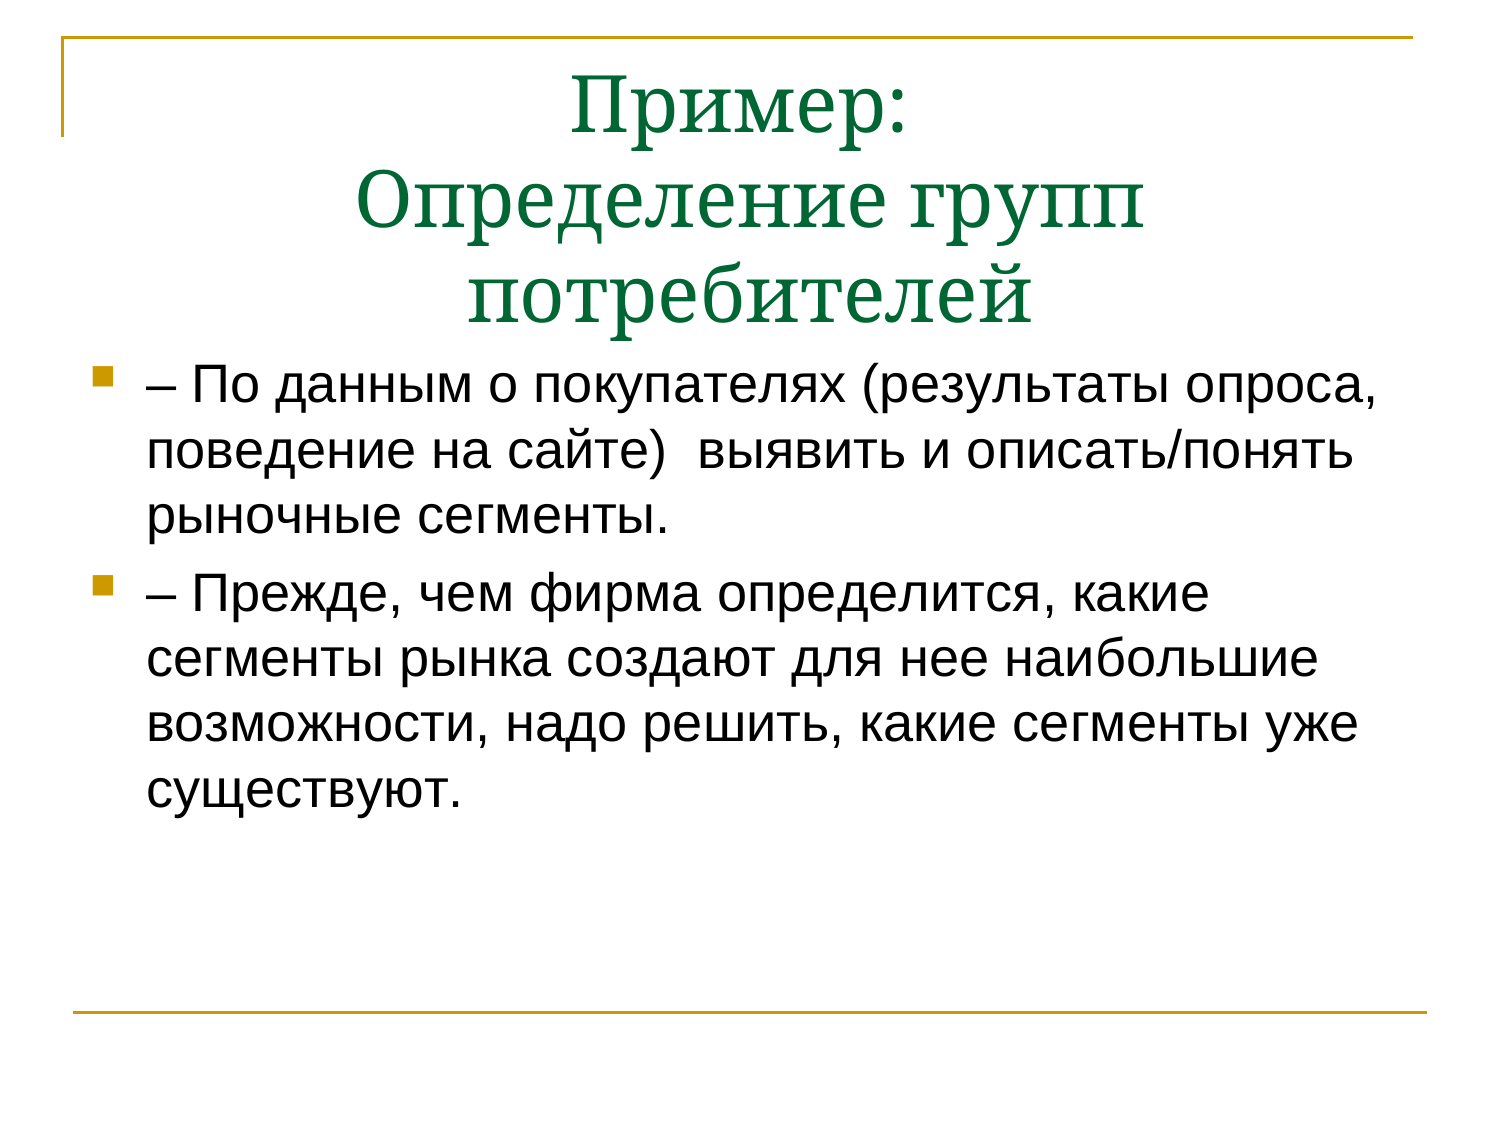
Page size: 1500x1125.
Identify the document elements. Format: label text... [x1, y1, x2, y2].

list – По данным о покупателях (результаты опроса, поведение на сайте) выявить и описать/понять рыночные сегменты. – Прежде, чем фирма определится, какие сегменты рынка создают для нее наибольшие возможности, надо решить, какие сегменты уже существуют. [75, 262, 1426, 1006]
title Пример: Определение групп потребителей [75, 45, 1426, 233]
